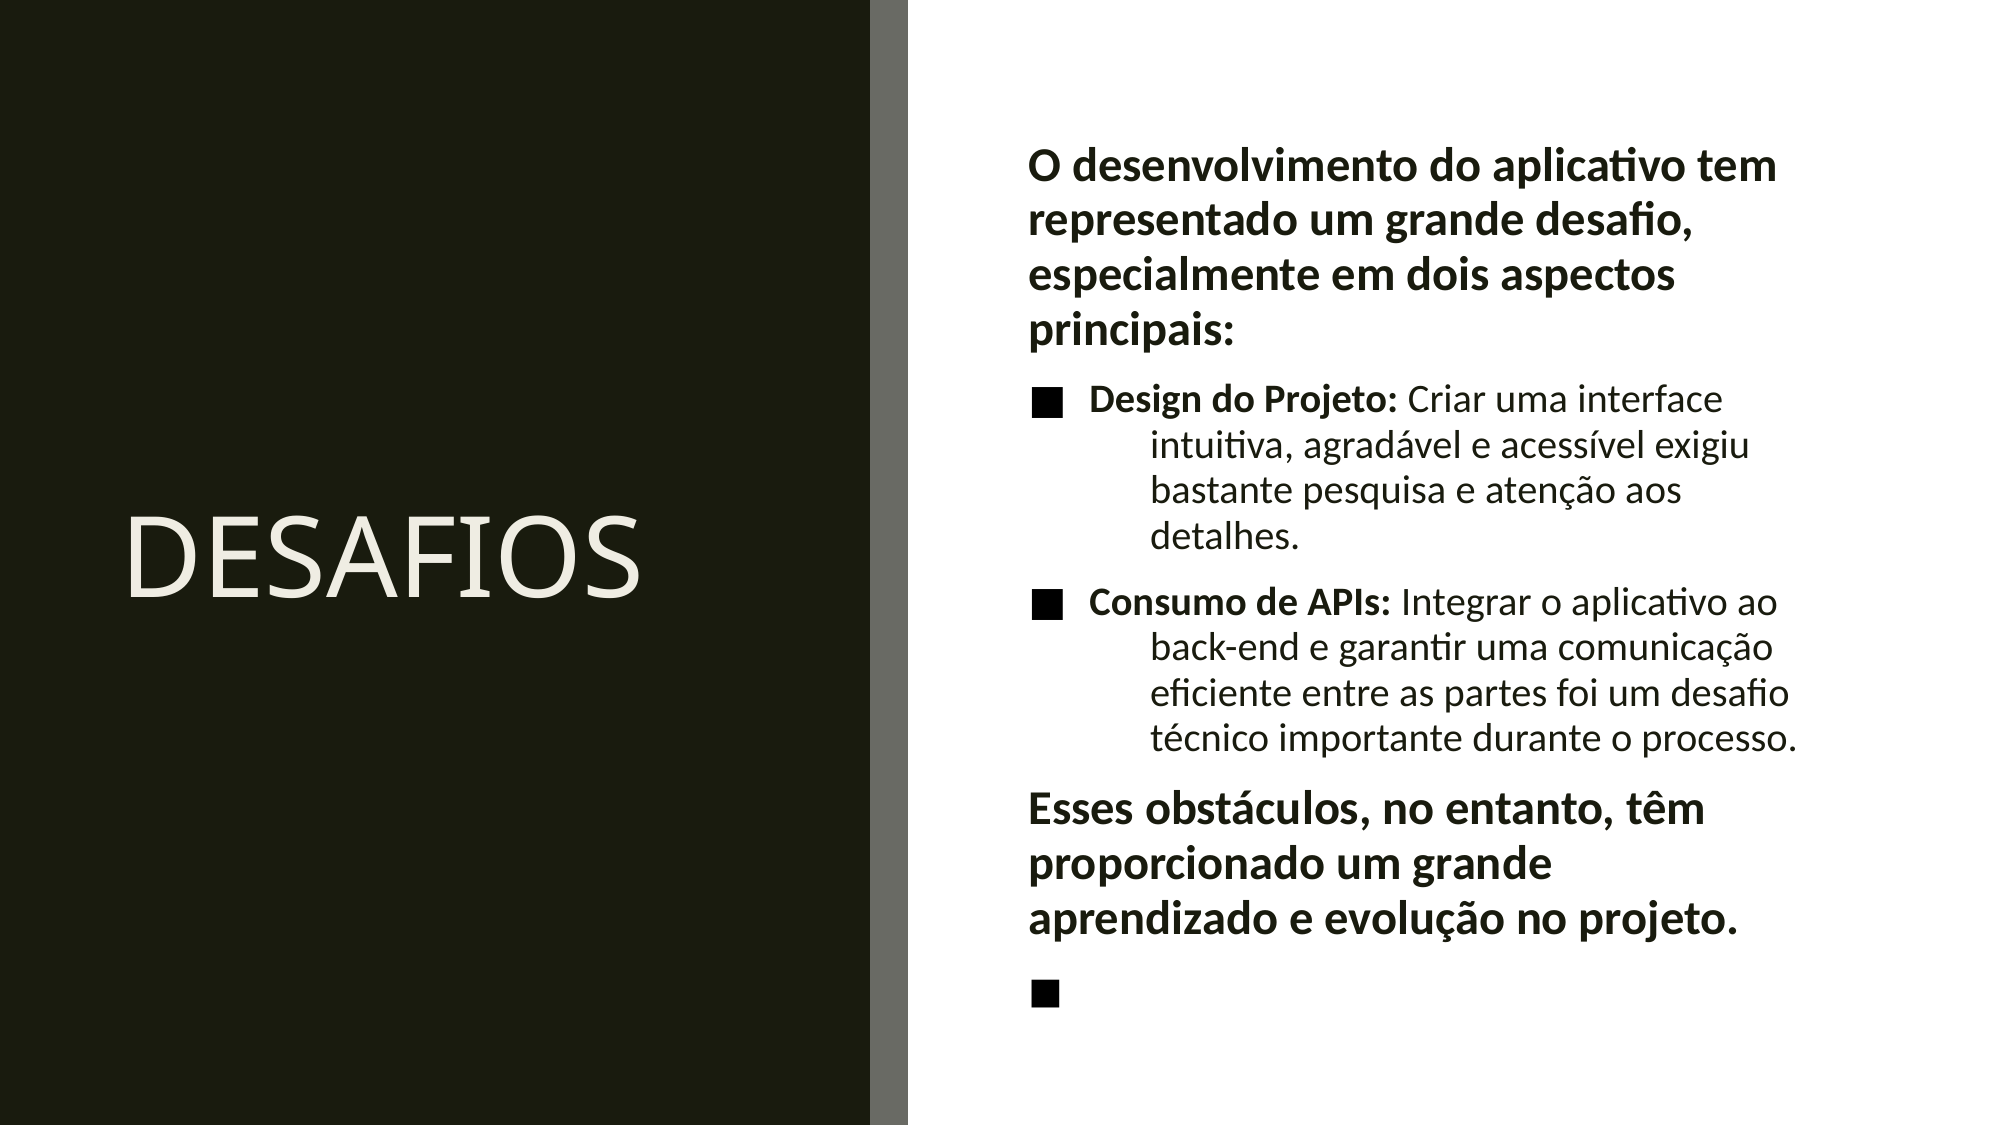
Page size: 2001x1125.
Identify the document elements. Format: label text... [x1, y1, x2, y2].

title DESAFIOS [105, 129, 765, 994]
text_box [0, 0, 908, 1125]
list O desenvolvimento do aplicativo tem representado um grande desafio, especialmente em dois aspectos principais: Design do Projeto: Criar uma interface intuitiva, agradável e acessível exigiu bastante pesquisa e atenção aos detalhes. Consumo de APIs: Integrar o aplicativo ao back-end e garantir uma comunicação eficiente entre as partes foi um desafio técnico importante durante o processo. Esses obstáculos, no entanto, têm proporcionado um grande aprendizado e evolução no projeto. [1013, 129, 1816, 994]
